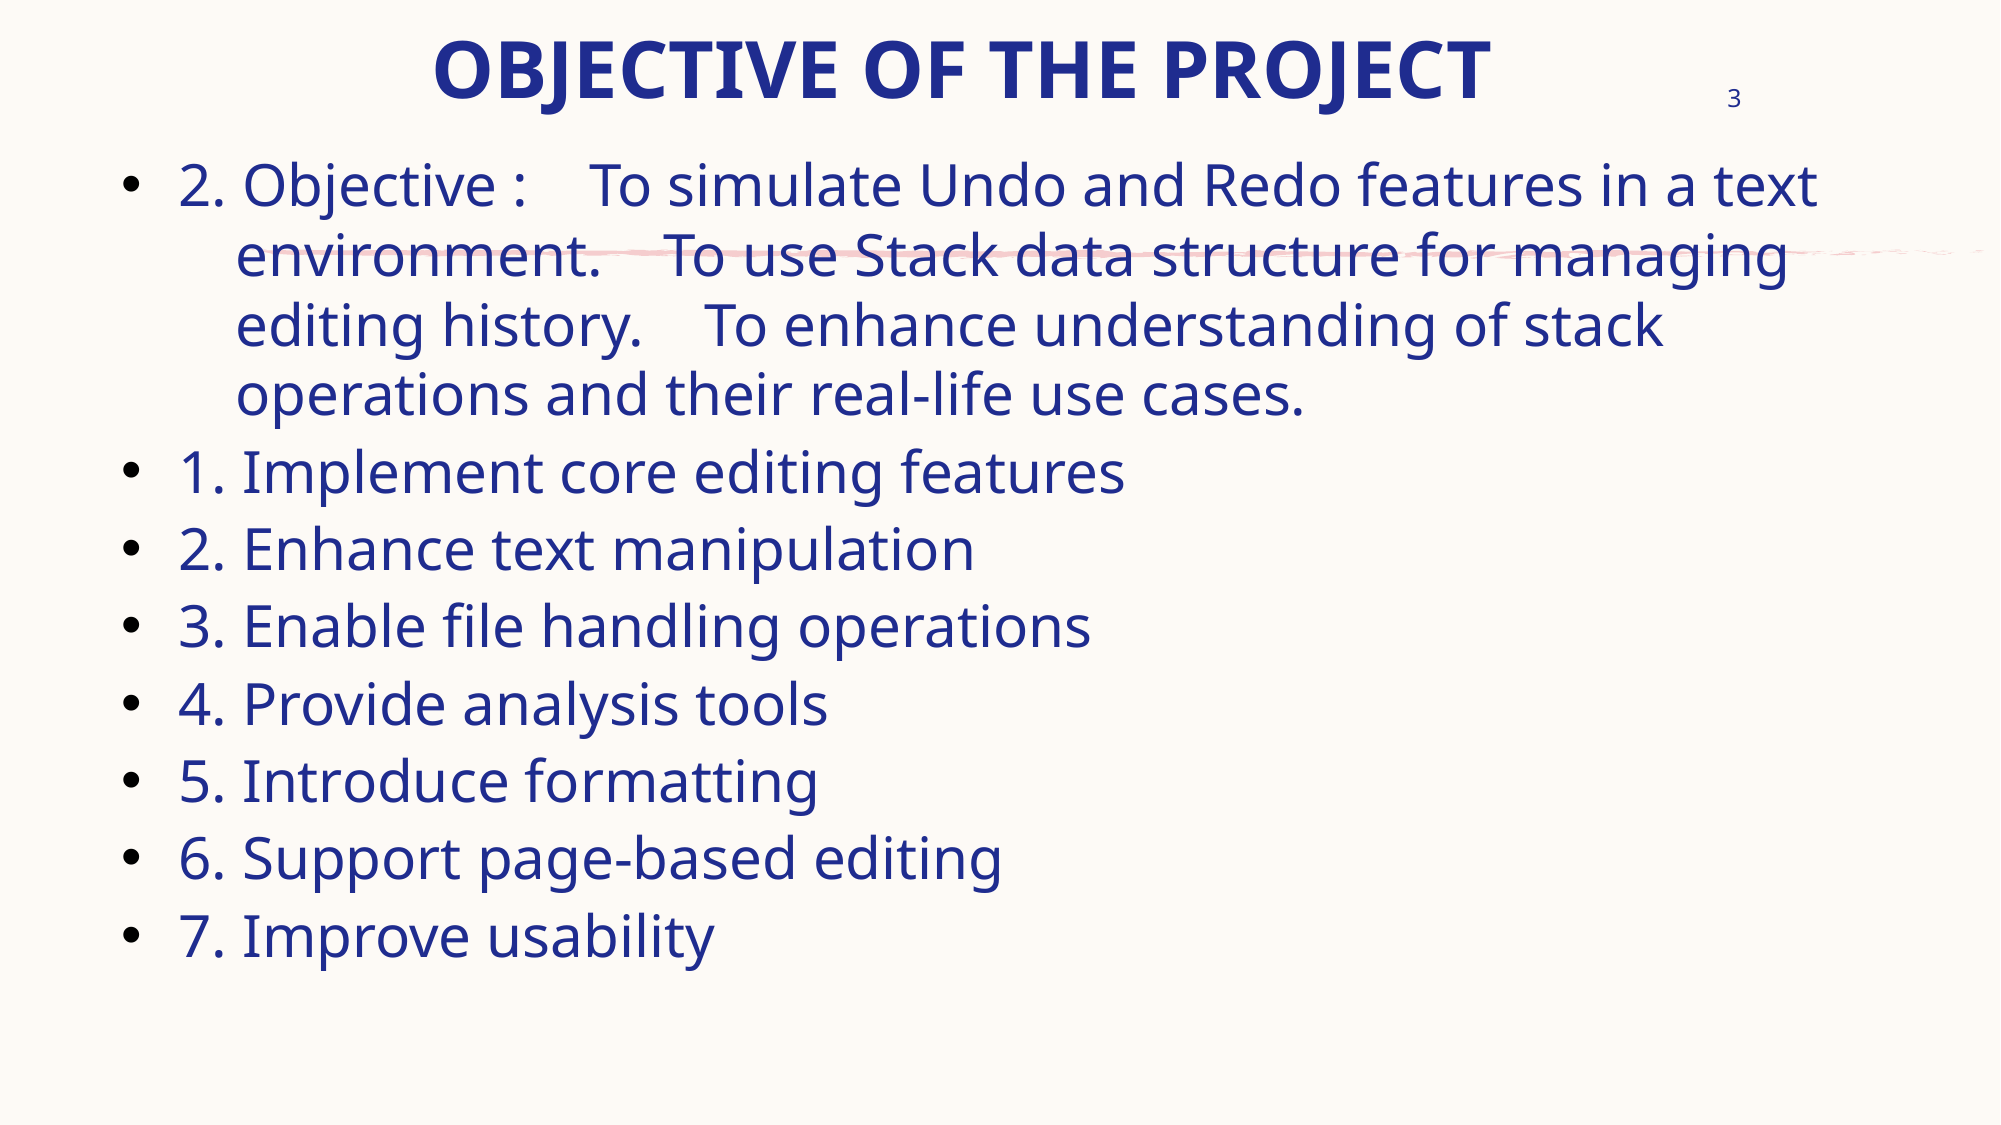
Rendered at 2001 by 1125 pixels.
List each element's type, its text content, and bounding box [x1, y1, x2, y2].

slide_number 3 [1712, 75, 1875, 116]
list 2. Objective : To simulate Undo and Redo features in a text environment. To use Stack data structure for managing editing history. To enhance understanding of stack operations and their real-life use cases. 1. Implement core editing features 2. Enhance text manipulation 3. Enable file handling operations 4. Provide analysis tools 5. Introduce formatting 6. Support page-based editing 7. Improve usability [106, 140, 1857, 1076]
title Objective of the project [211, 0, 1713, 123]
